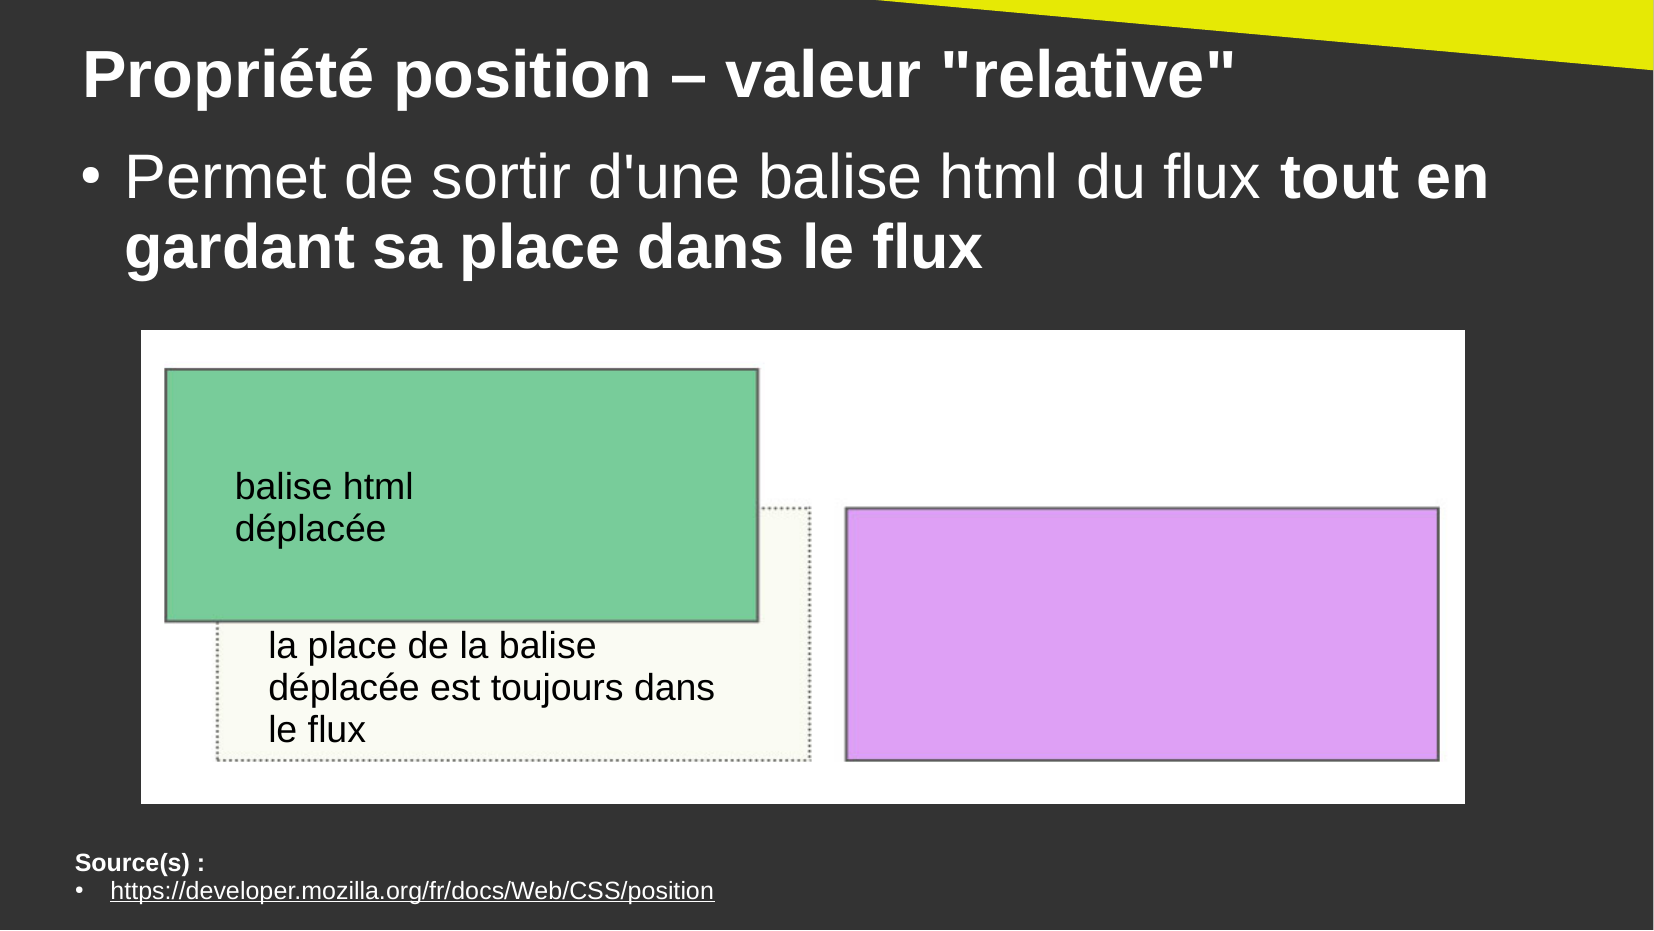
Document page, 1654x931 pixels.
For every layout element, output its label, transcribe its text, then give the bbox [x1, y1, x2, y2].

text_box Source(s) : https://developer.mozilla.org/fr/docs/Web/CSS/position [60, 841, 1546, 931]
picture [141, 330, 1465, 804]
title Propriété position – valeur "relative" [82, 37, 1571, 114]
text_box la place de la balise déplacée est toujours dans le flux [253, 616, 765, 758]
list Permet de sortir d'une balise html du flux tout en gardant sa place dans le flux [64, 141, 1604, 284]
text_box balise html déplacée [220, 457, 576, 557]
text_box [875, 0, 1654, 71]
